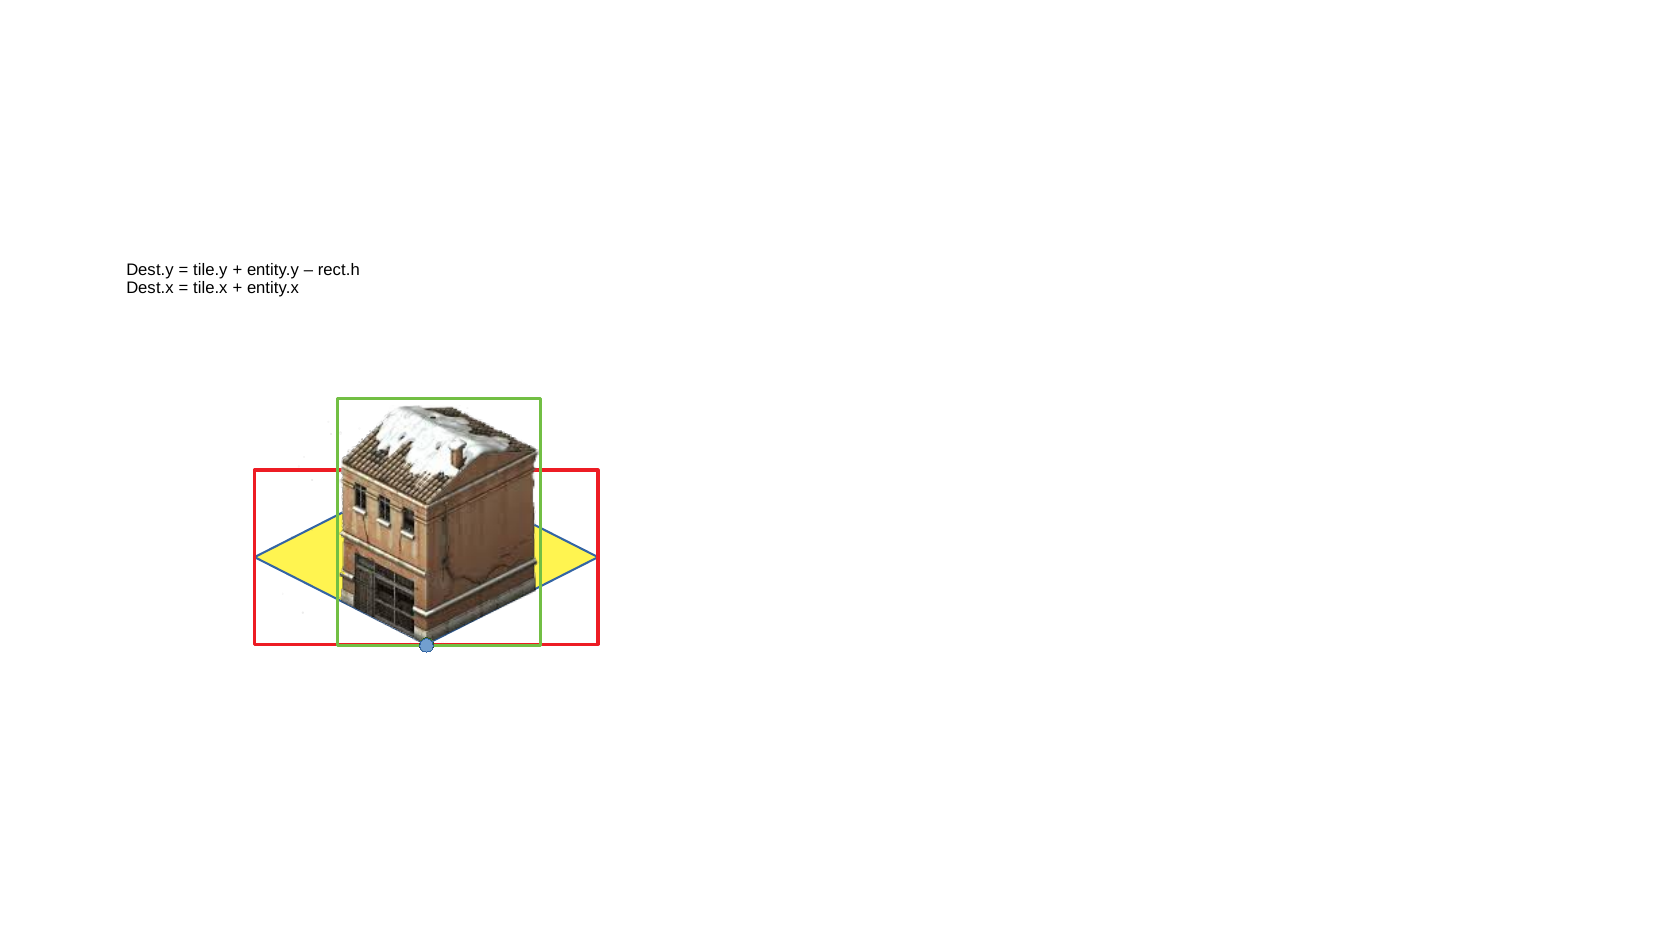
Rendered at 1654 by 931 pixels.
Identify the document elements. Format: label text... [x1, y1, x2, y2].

text_box 3 [256, 543, 282, 572]
picture [339, 405, 539, 644]
picture [282, 405, 336, 646]
text_box Dest.y = tile.y + entity.y – rect.h Dest.x = tile.x + entity.x [111, 252, 376, 305]
picture [542, 405, 664, 646]
text_box [419, 637, 434, 653]
